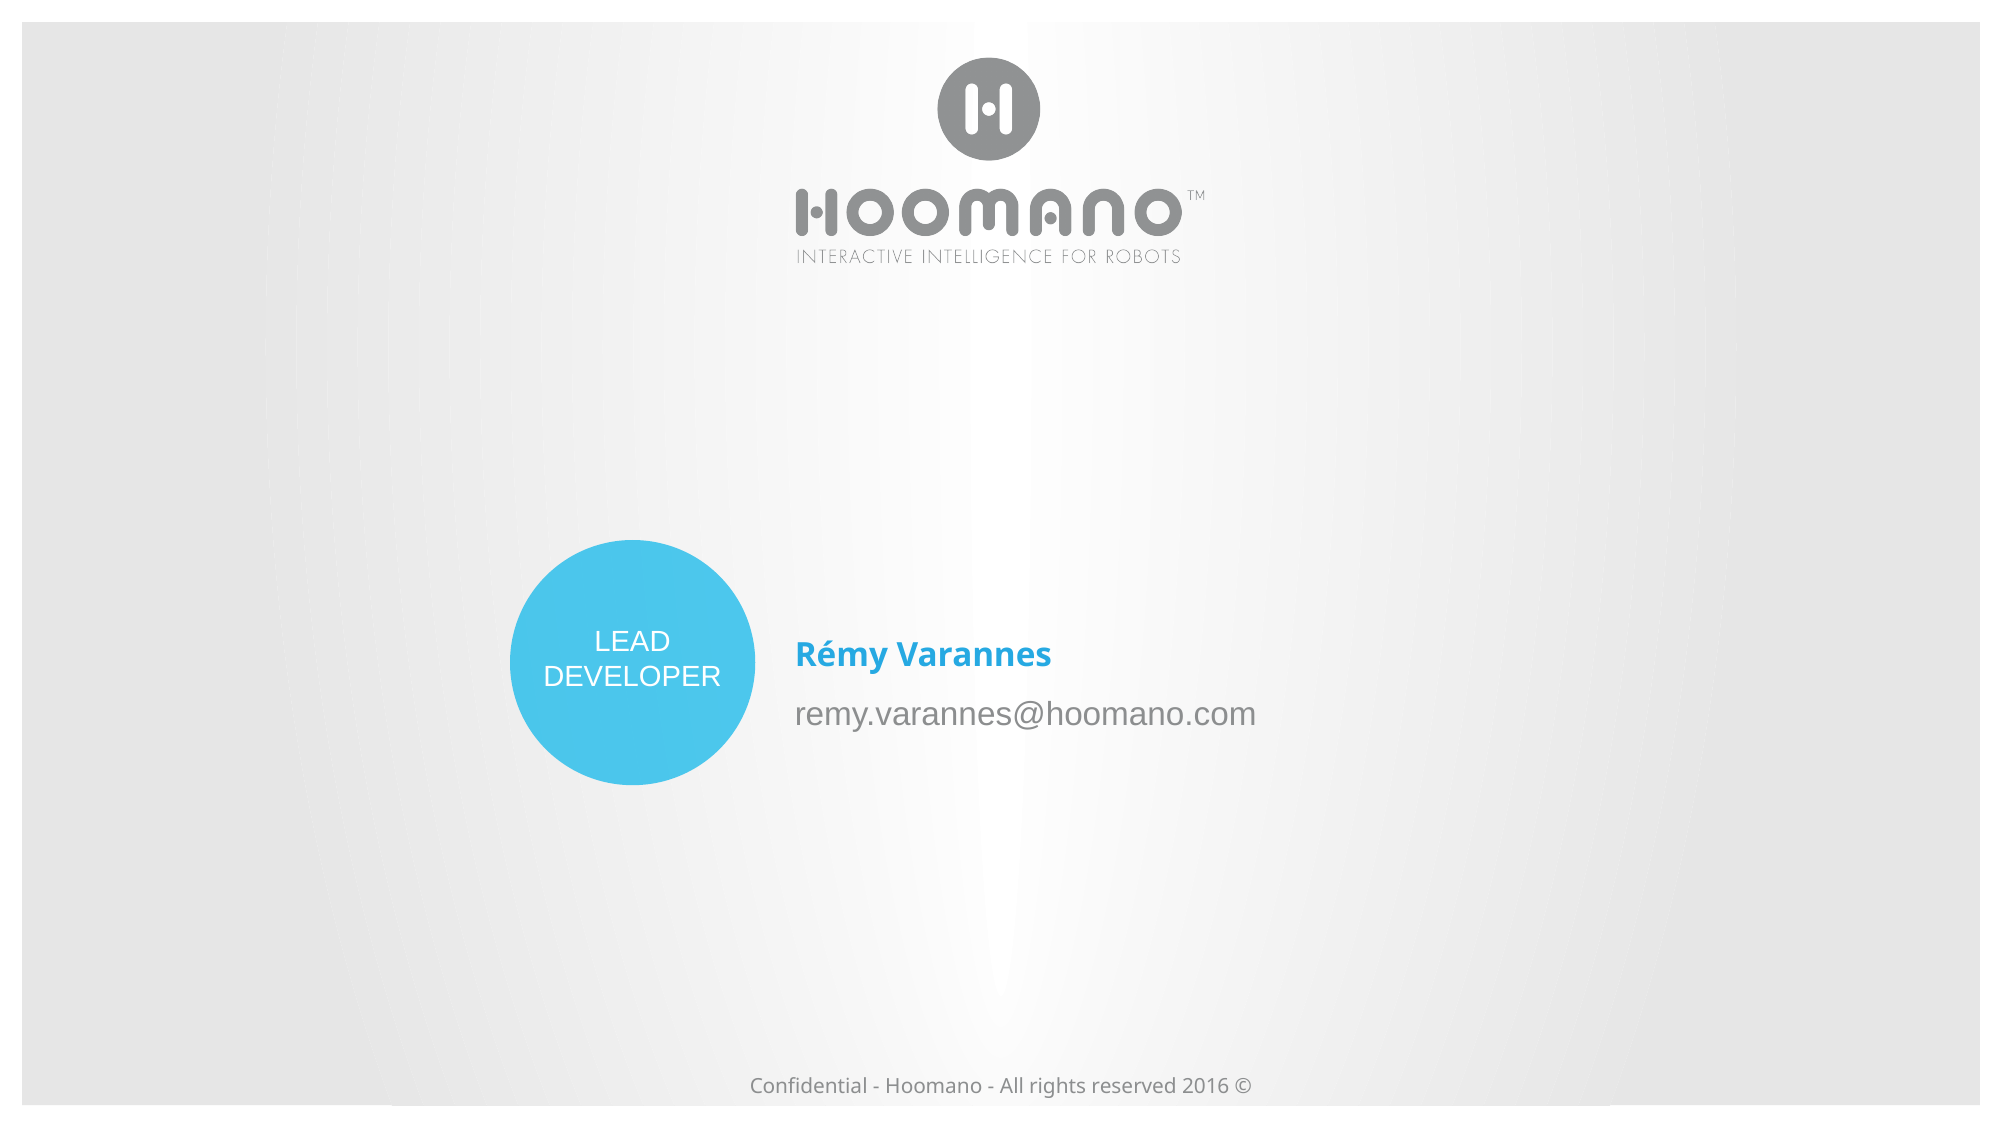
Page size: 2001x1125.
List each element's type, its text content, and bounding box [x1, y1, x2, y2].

text_box Rémy Varannes remy.varannes@hoomano.com [780, 605, 1780, 740]
picture [1154, 43, 1214, 283]
text_box LEAD DEVELOPER [510, 614, 756, 700]
text_box [515, 700, 750, 786]
text_box [520, 539, 746, 614]
